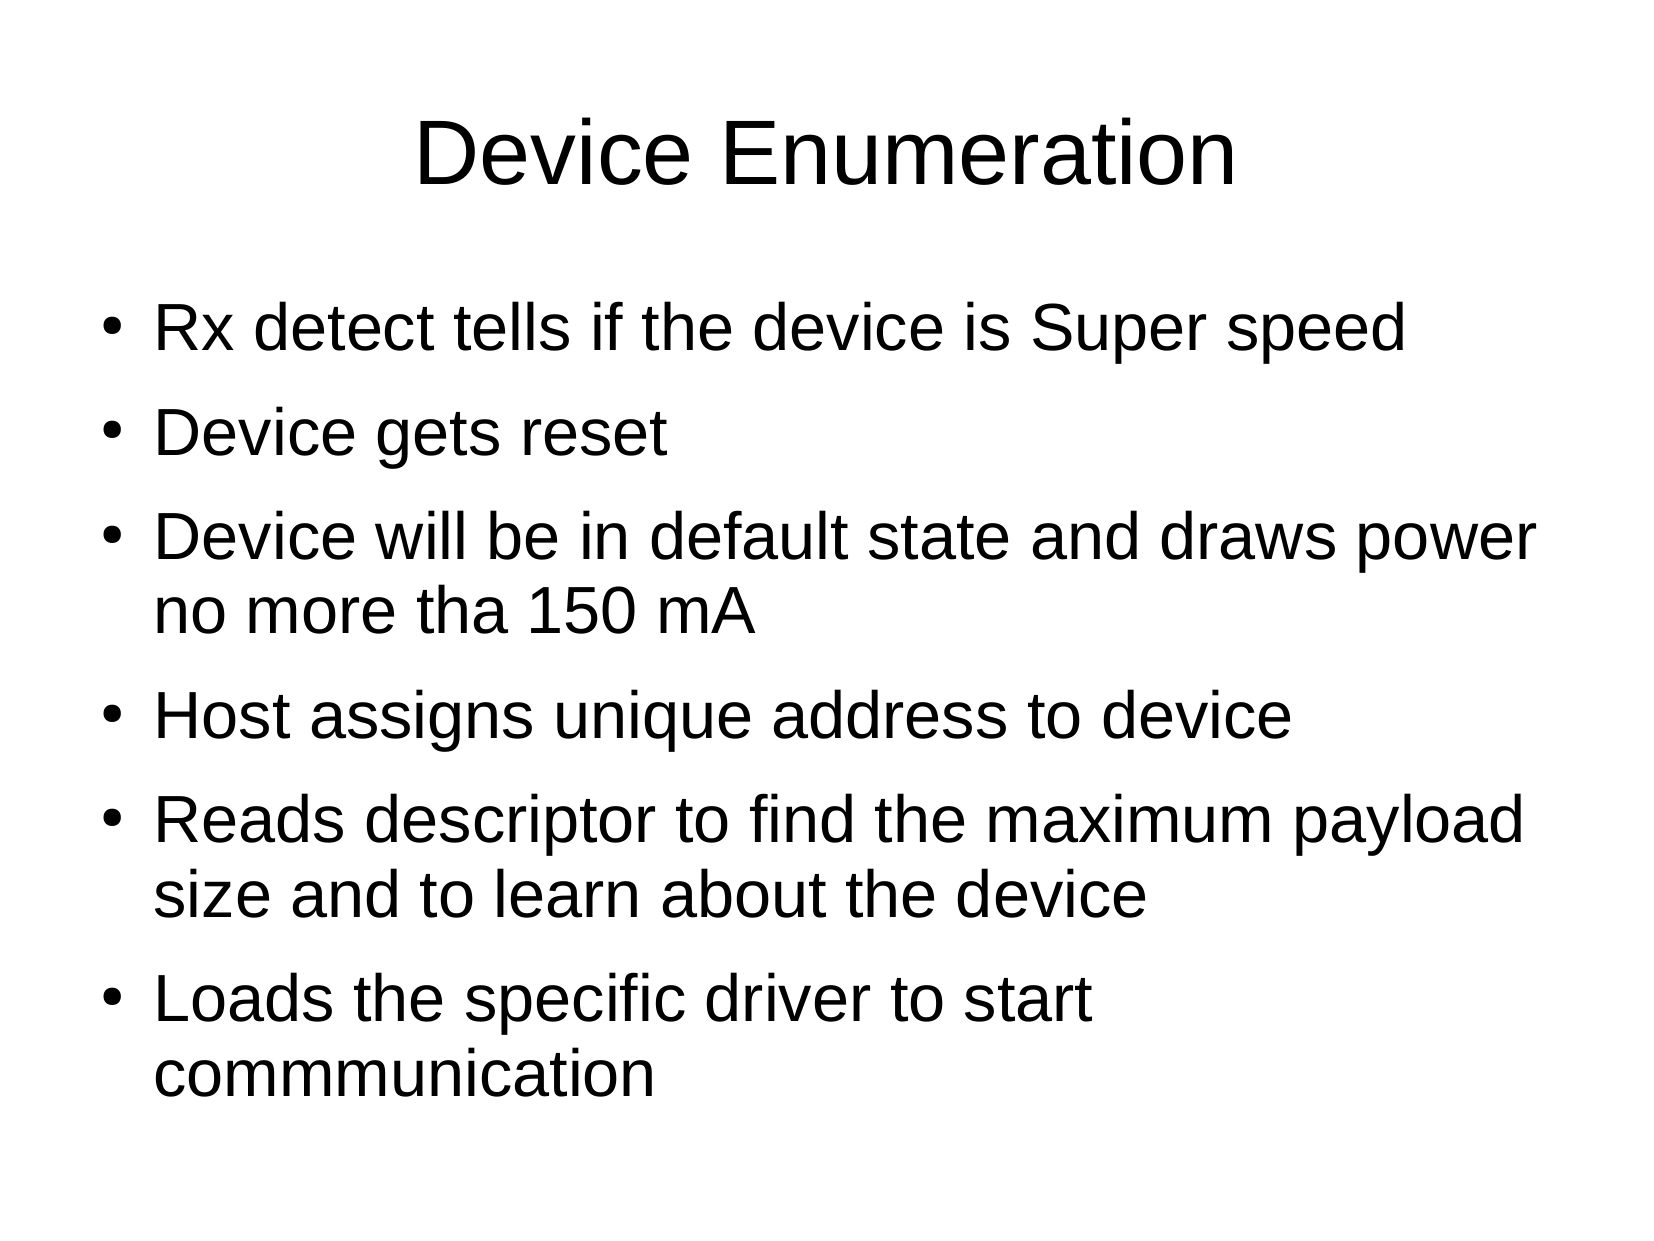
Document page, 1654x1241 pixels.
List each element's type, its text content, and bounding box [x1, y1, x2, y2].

title Device Enumeration [82, 49, 1571, 257]
list Rx detect tells if the device is Super speed Device gets reset Device will be in default state and draws power no more tha 150 mA Host assigns unique address to device Reads descriptor to find the maximum payload size and to learn about the device Loads the specific driver to start commmunication [82, 290, 1571, 1111]
